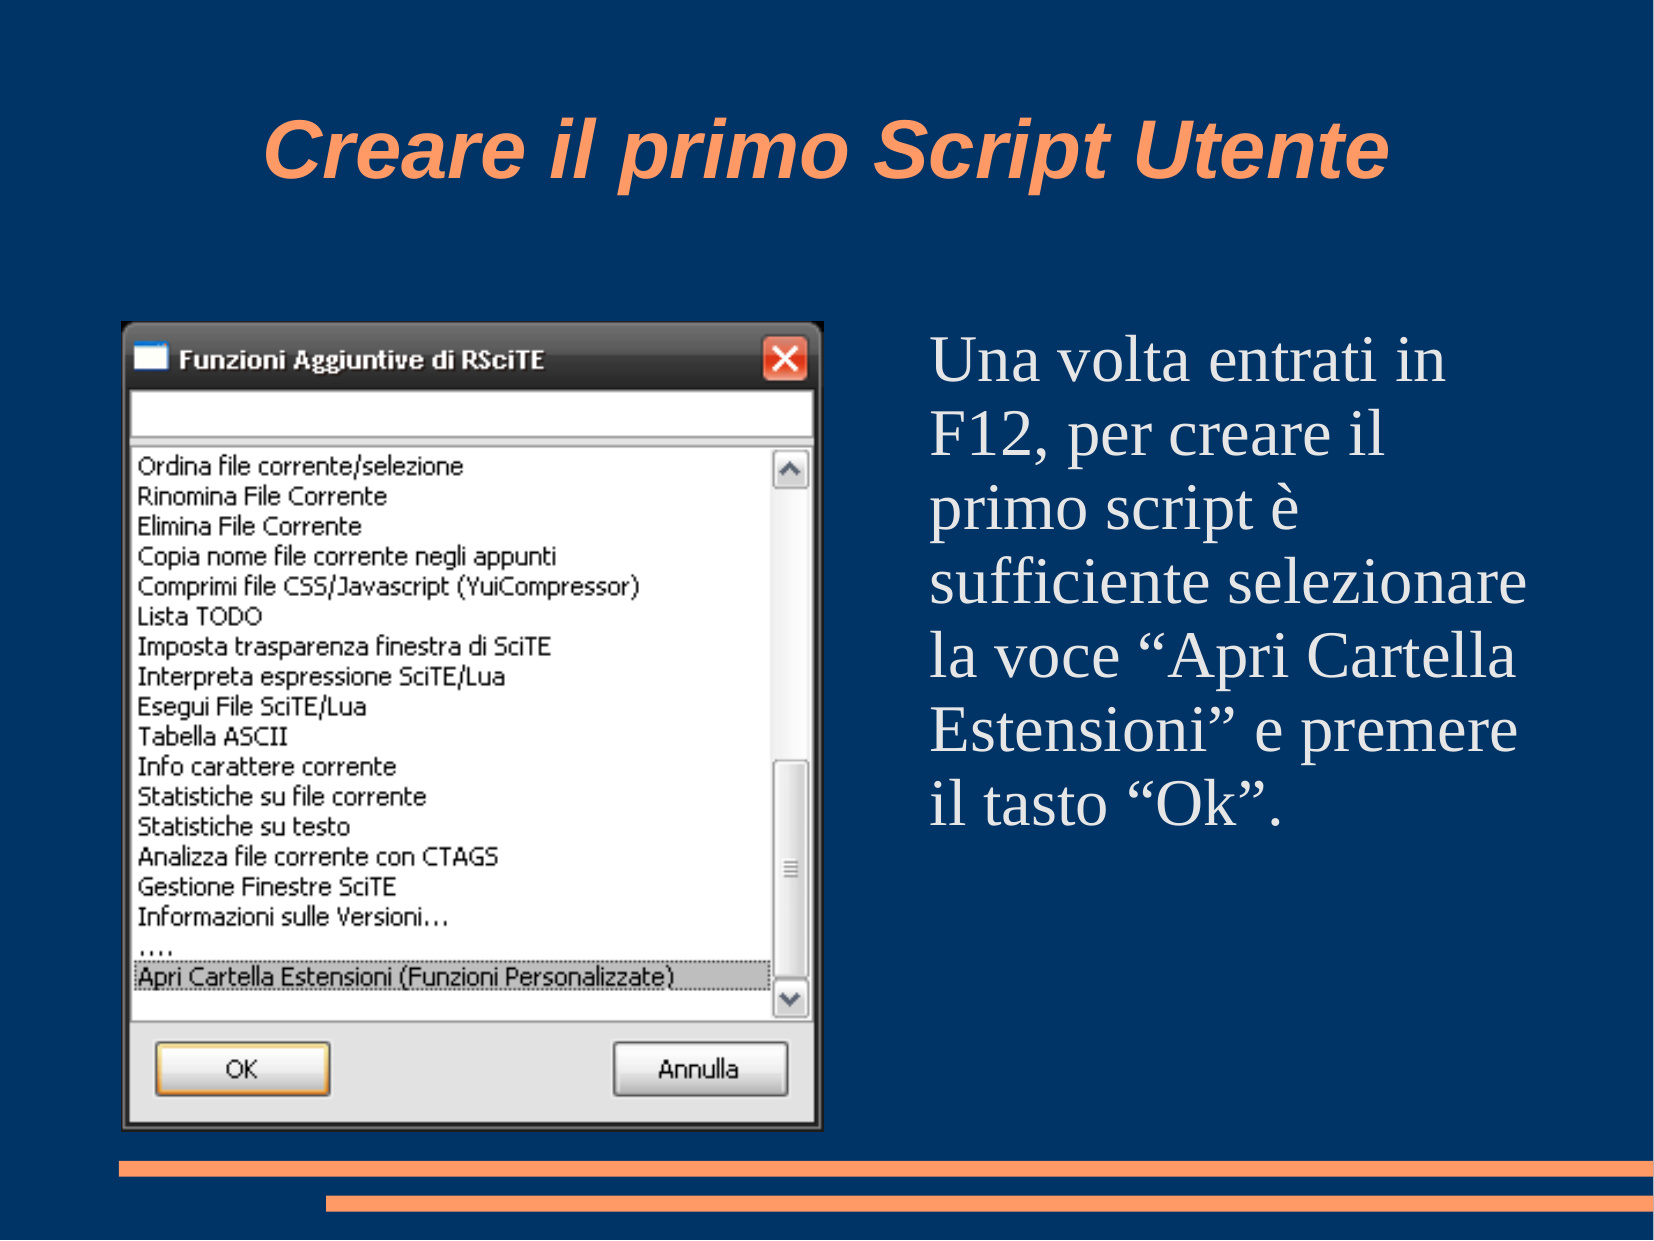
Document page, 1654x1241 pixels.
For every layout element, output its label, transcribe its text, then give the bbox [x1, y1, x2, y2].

title Creare il primo Script Utente [121, 46, 1534, 254]
picture [121, 321, 824, 1132]
list Una volta entrati in F12, per creare il primo script è sufficiente selezionare la voce “Apri Cartella Estensioni” e premere il tasto “Ok”. [858, 322, 1562, 1118]
